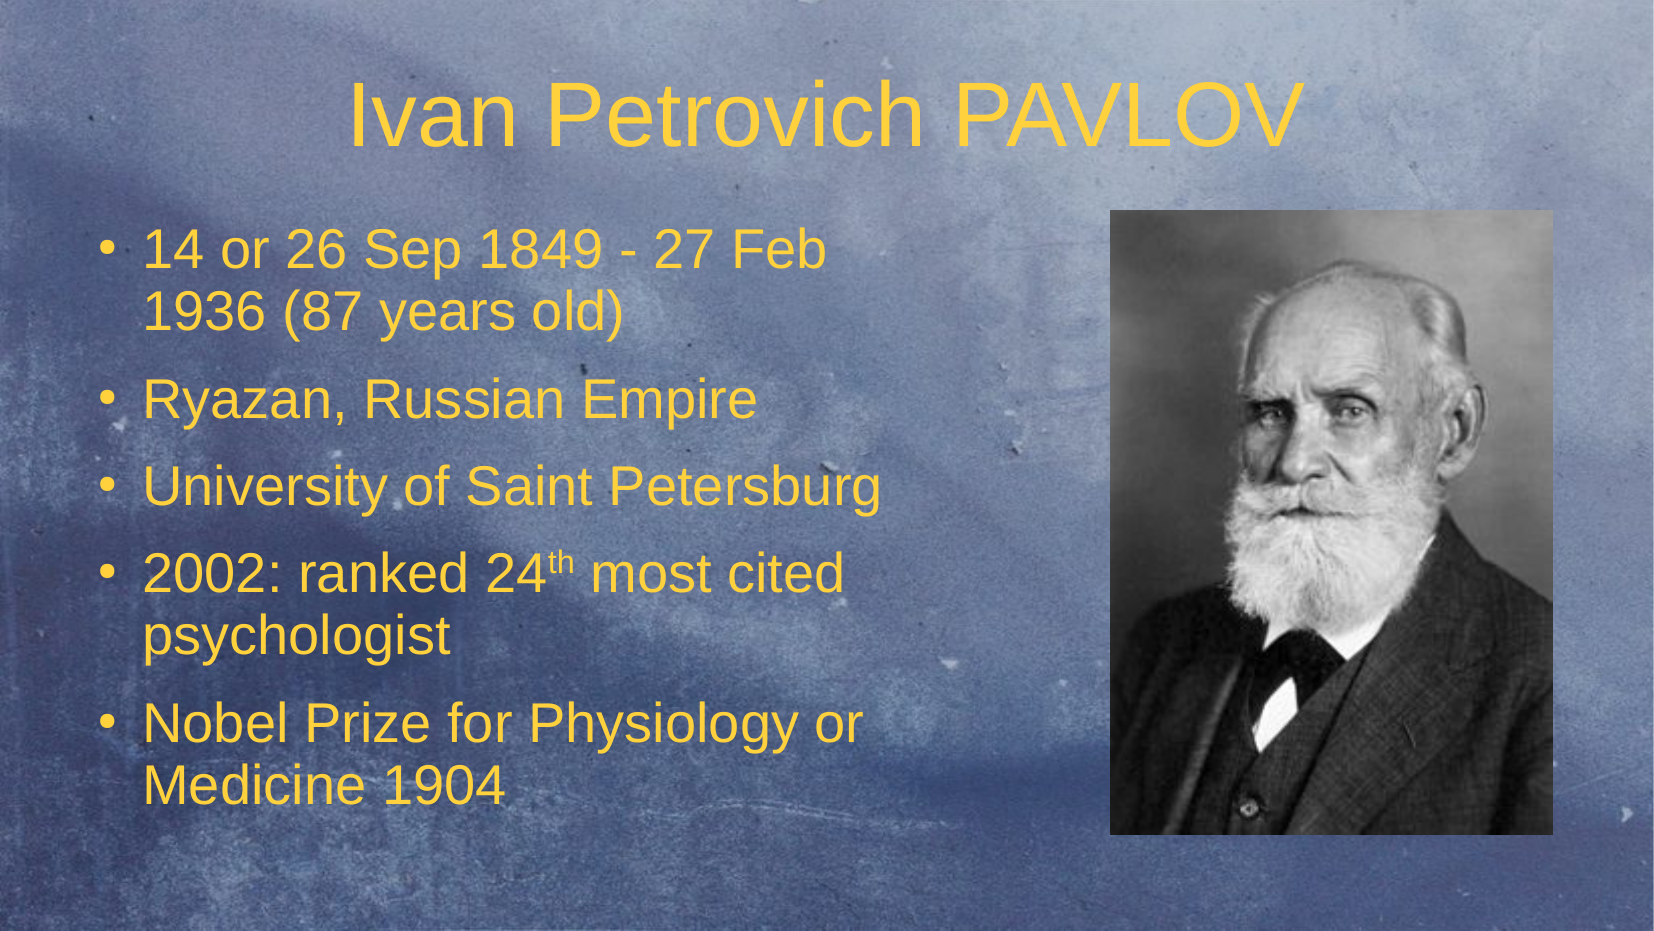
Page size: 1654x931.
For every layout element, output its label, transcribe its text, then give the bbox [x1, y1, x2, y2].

title Ivan Petrovich PAVLOV [82, 37, 1571, 193]
picture [0, 0, 1654, 931]
list 14 or 26 Sep 1849 - 27 Feb 1936 (87 years old) Ryazan, Russian Empire University of Saint Petersburg 2002: ranked 24th most cited psychologist Nobel Prize for Physiology or Medicine 1904 [82, 217, 931, 826]
